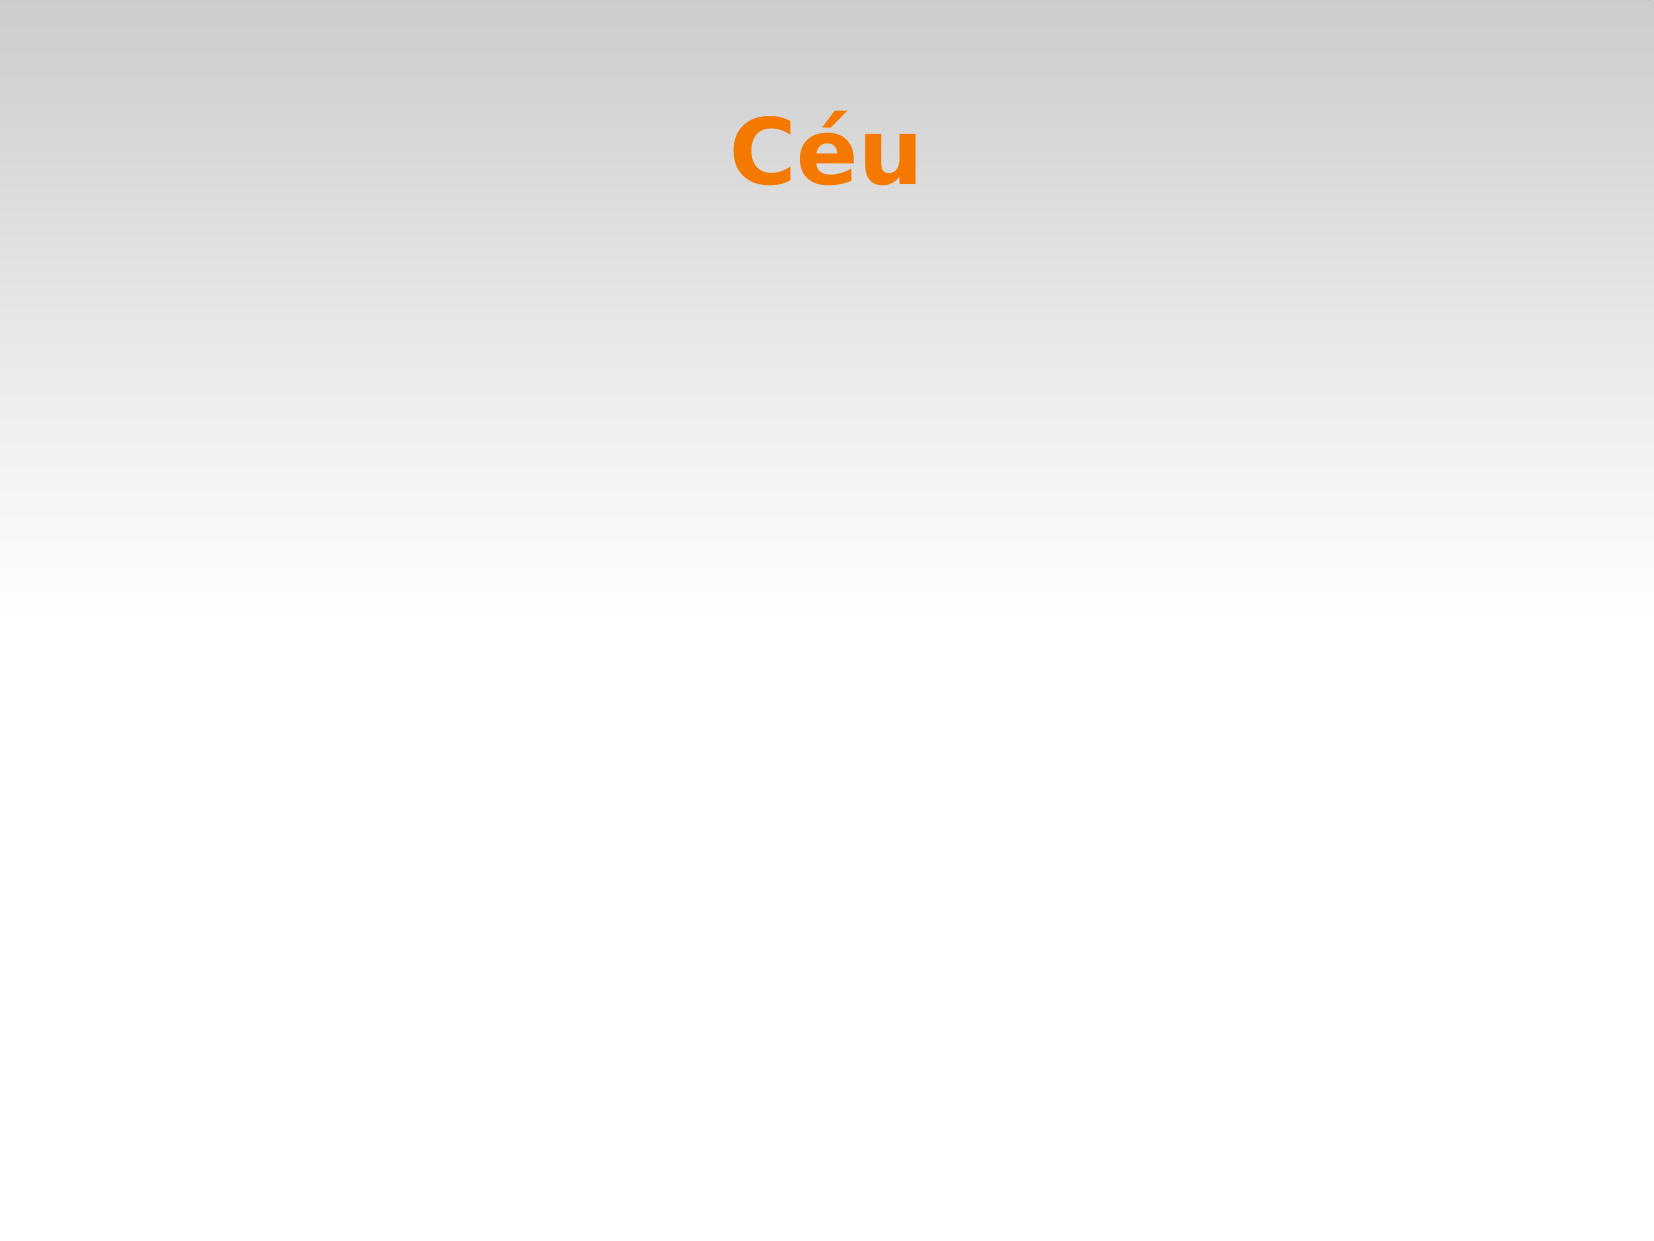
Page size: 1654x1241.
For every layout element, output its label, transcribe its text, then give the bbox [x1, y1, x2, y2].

title Céu [82, 49, 1571, 257]
